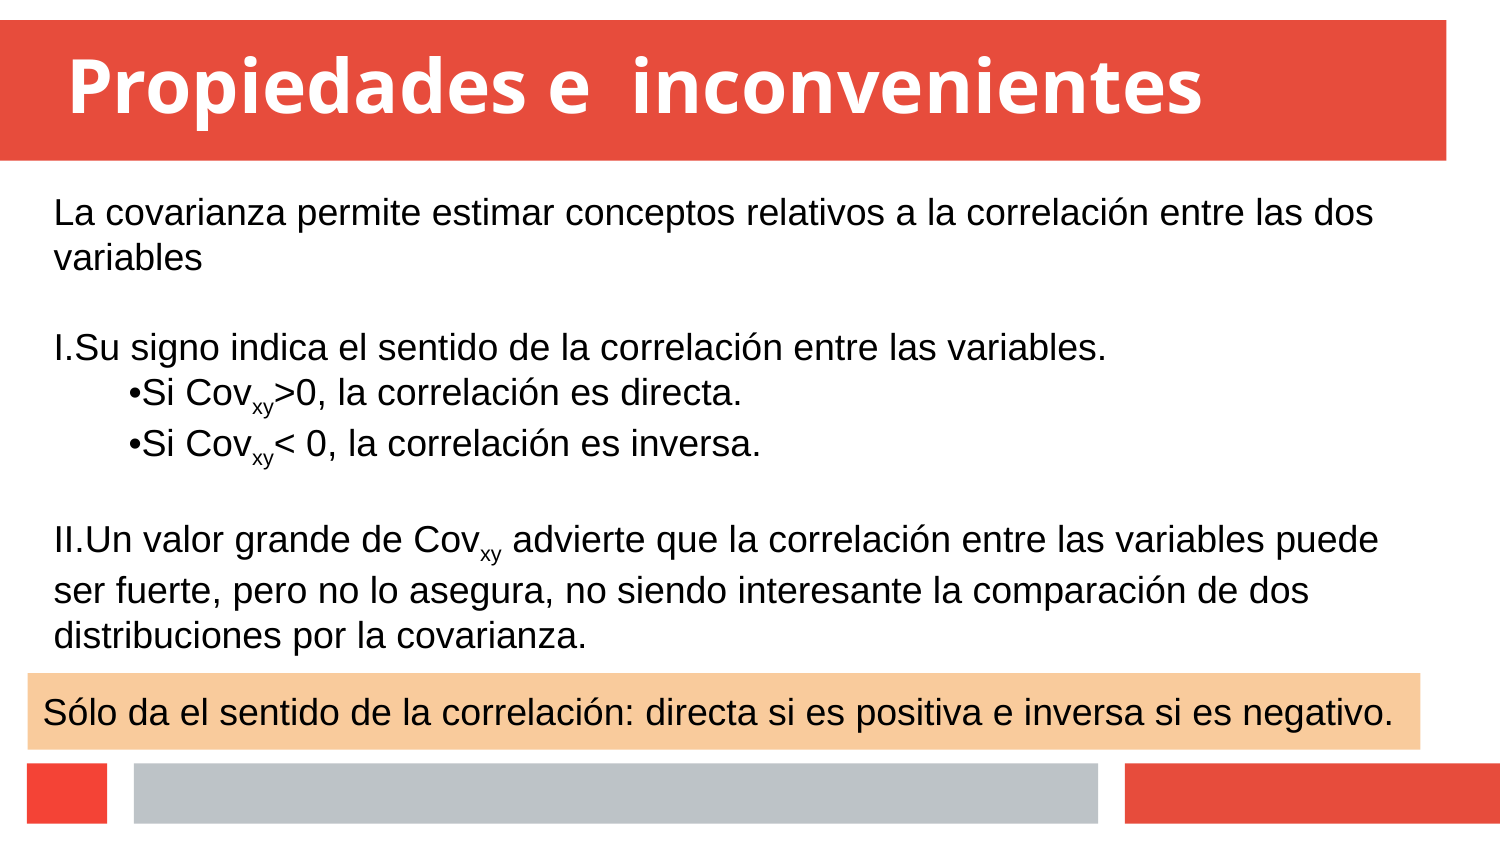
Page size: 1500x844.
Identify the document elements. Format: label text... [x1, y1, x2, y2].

subtitle La covarianza permite estimar conceptos relativos a la correlación entre las dos variables I.Su signo indica el sentido de la correlación entre las variables. •Si Covxy>0, la correlación es directa. •Si Covxy< 0, la correlación es inversa. II.Un valor grande de Covxy advierte que la correlación entre las variables puede ser fuerte, pero no lo asegura, no siendo interesante la comparación de dos distribuciones por la covarianza. [41, 175, 1407, 673]
title Propiedades e inconvenientes [53, 40, 1447, 141]
text_box Sólo da el sentido de la correlación: directa si es positiva e inversa si es negativo. [27, 673, 1421, 750]
